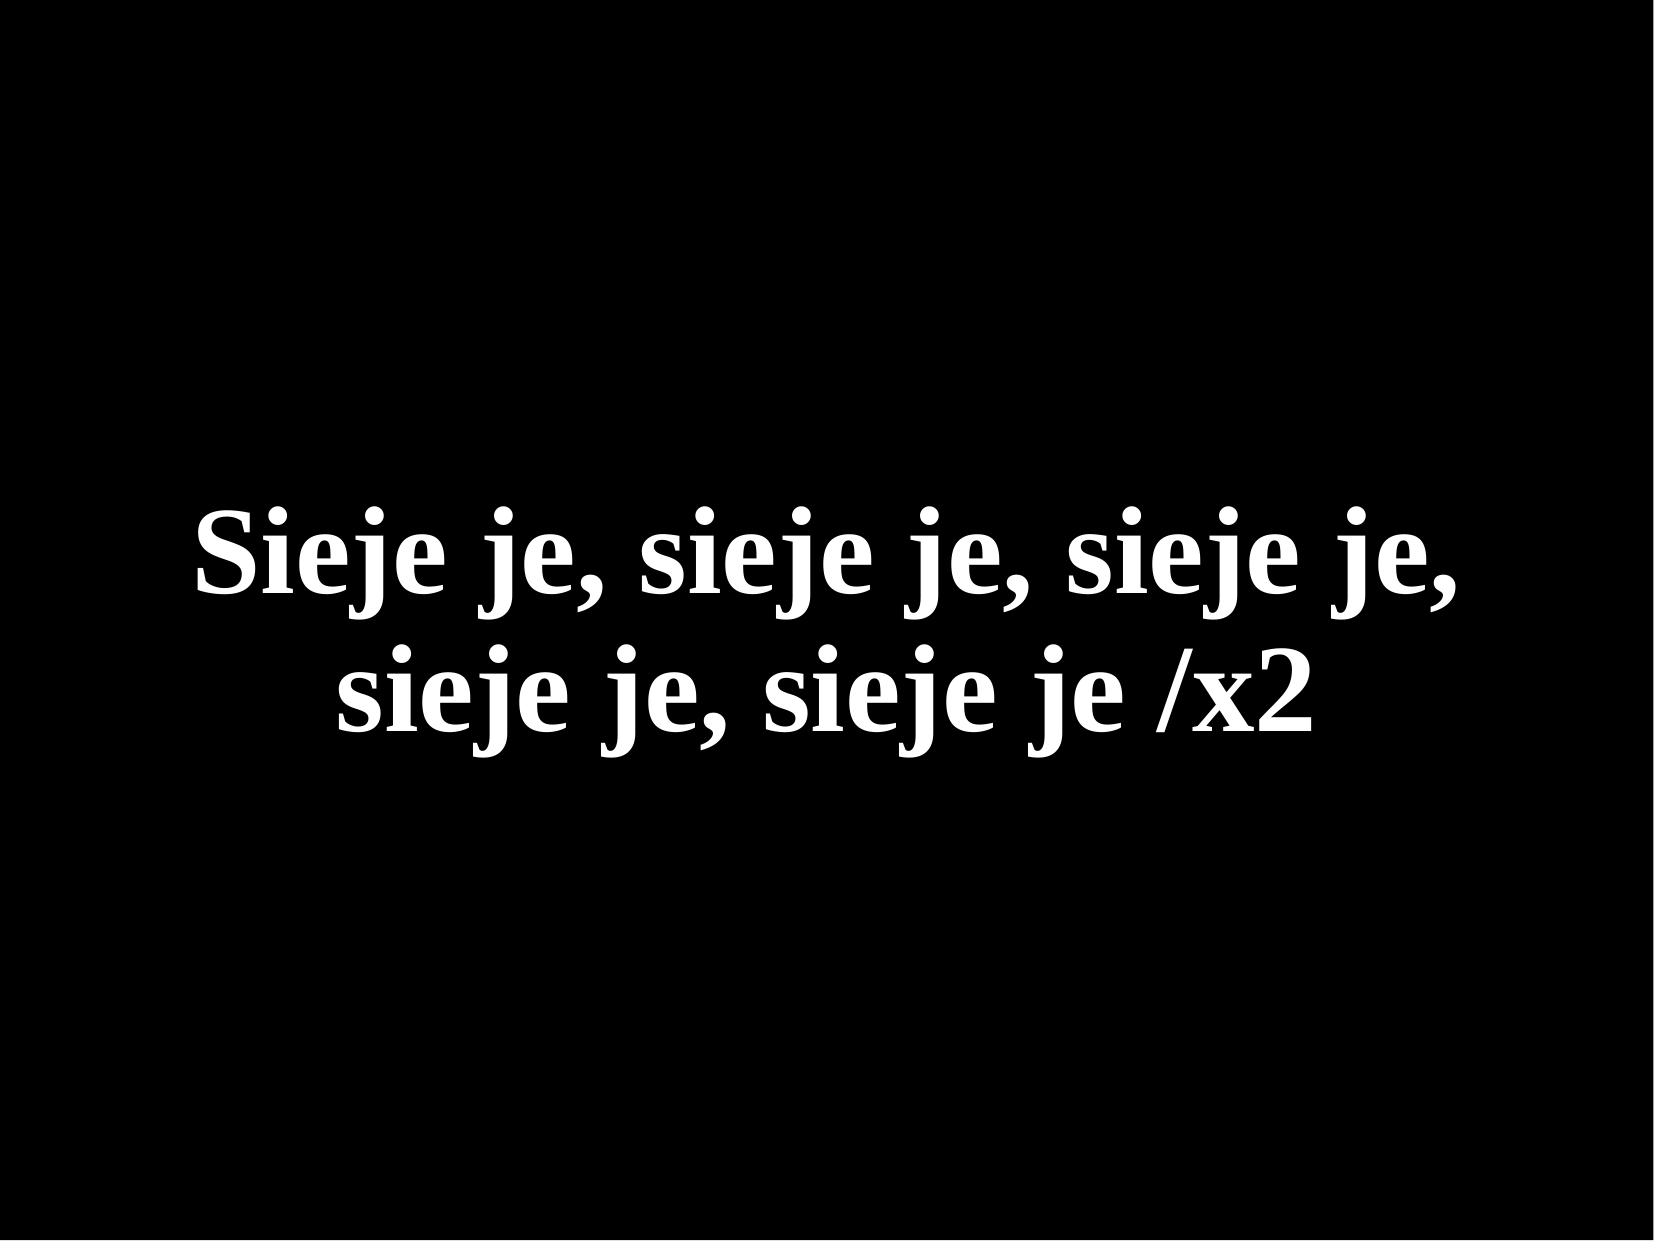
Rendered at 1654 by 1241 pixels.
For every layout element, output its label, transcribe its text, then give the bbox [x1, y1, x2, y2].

title Sieje je, sieje je, sieje je, sieje je, sieje je /x2 [0, 0, 1654, 1241]
